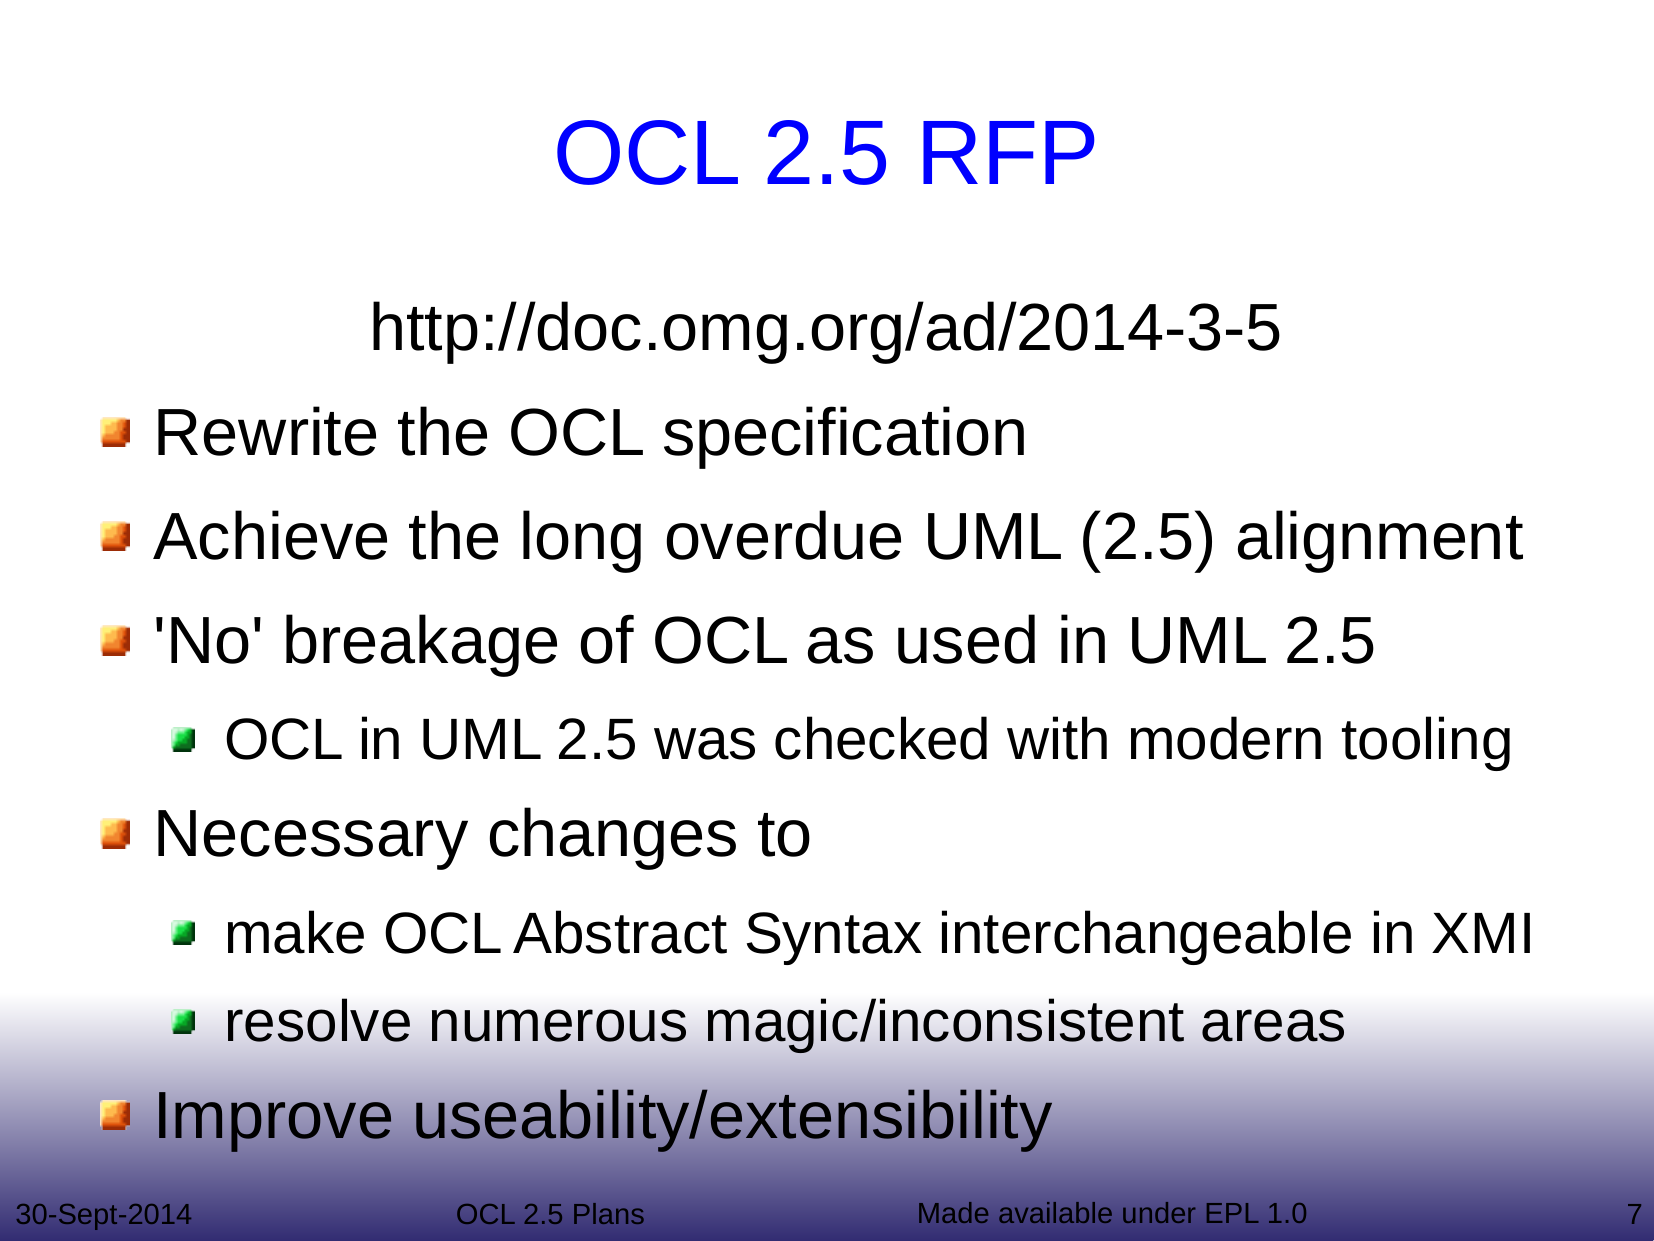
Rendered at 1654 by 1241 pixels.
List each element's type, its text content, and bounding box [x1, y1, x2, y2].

list http://doc.omg.org/ad/2014-3-5 Rewrite the OCL specification Achieve the long overdue UML (2.5) alignment 'No' breakage of OCL as used in UML 2.5 OCL in UML 2.5 was checked with modern tooling Necessary changes to make OCL Abstract Syntax interchangeable in XMI resolve numerous magic/inconsistent areas Improve useability/extensibility [82, 290, 1571, 1152]
title OCL 2.5 RFP [82, 49, 1571, 257]
